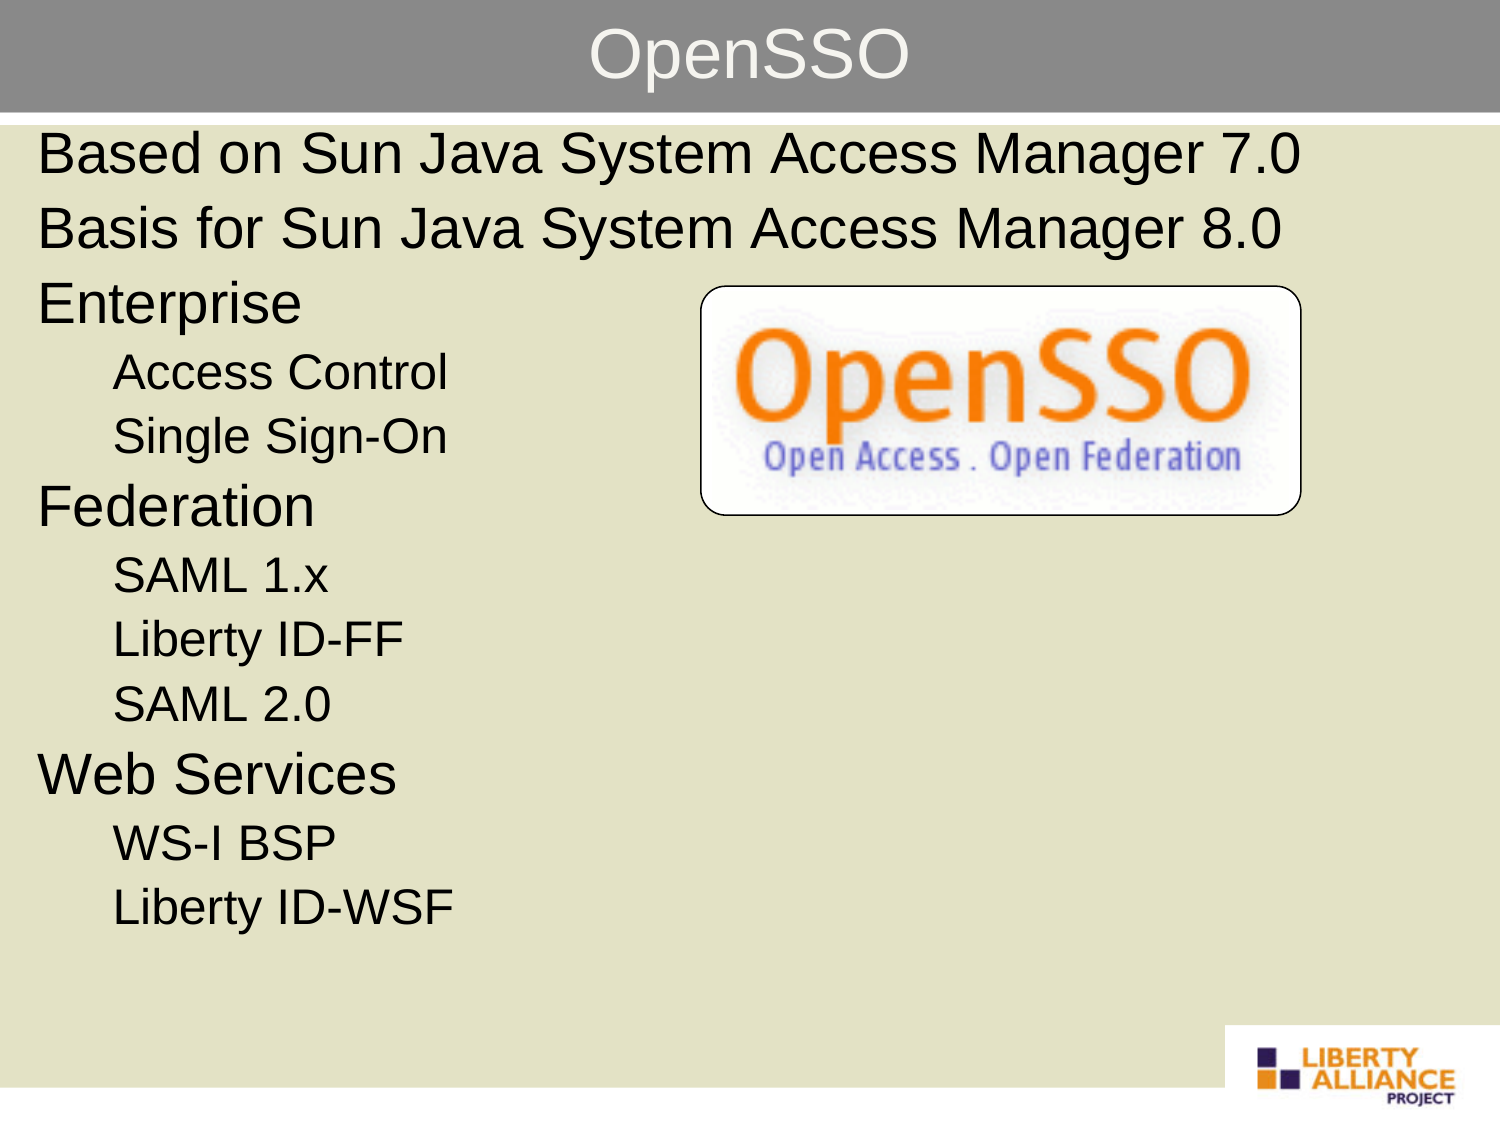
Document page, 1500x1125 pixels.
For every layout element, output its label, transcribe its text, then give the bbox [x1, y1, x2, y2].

picture [1237, 1027, 1500, 1125]
text_box [700, 286, 1301, 516]
list Based on Sun Java System Access Manager 7.0 Basis for Sun Java System Access Manager 8.0 Enterprise Access Control Single Sign-On Federation SAML 1.x Liberty ID-FF SAML 2.0 Web Services WS-I BSP Liberty ID-WSF [37, 125, 1463, 1013]
title OpenSSO [112, 0, 1388, 113]
picture [712, 291, 1289, 510]
